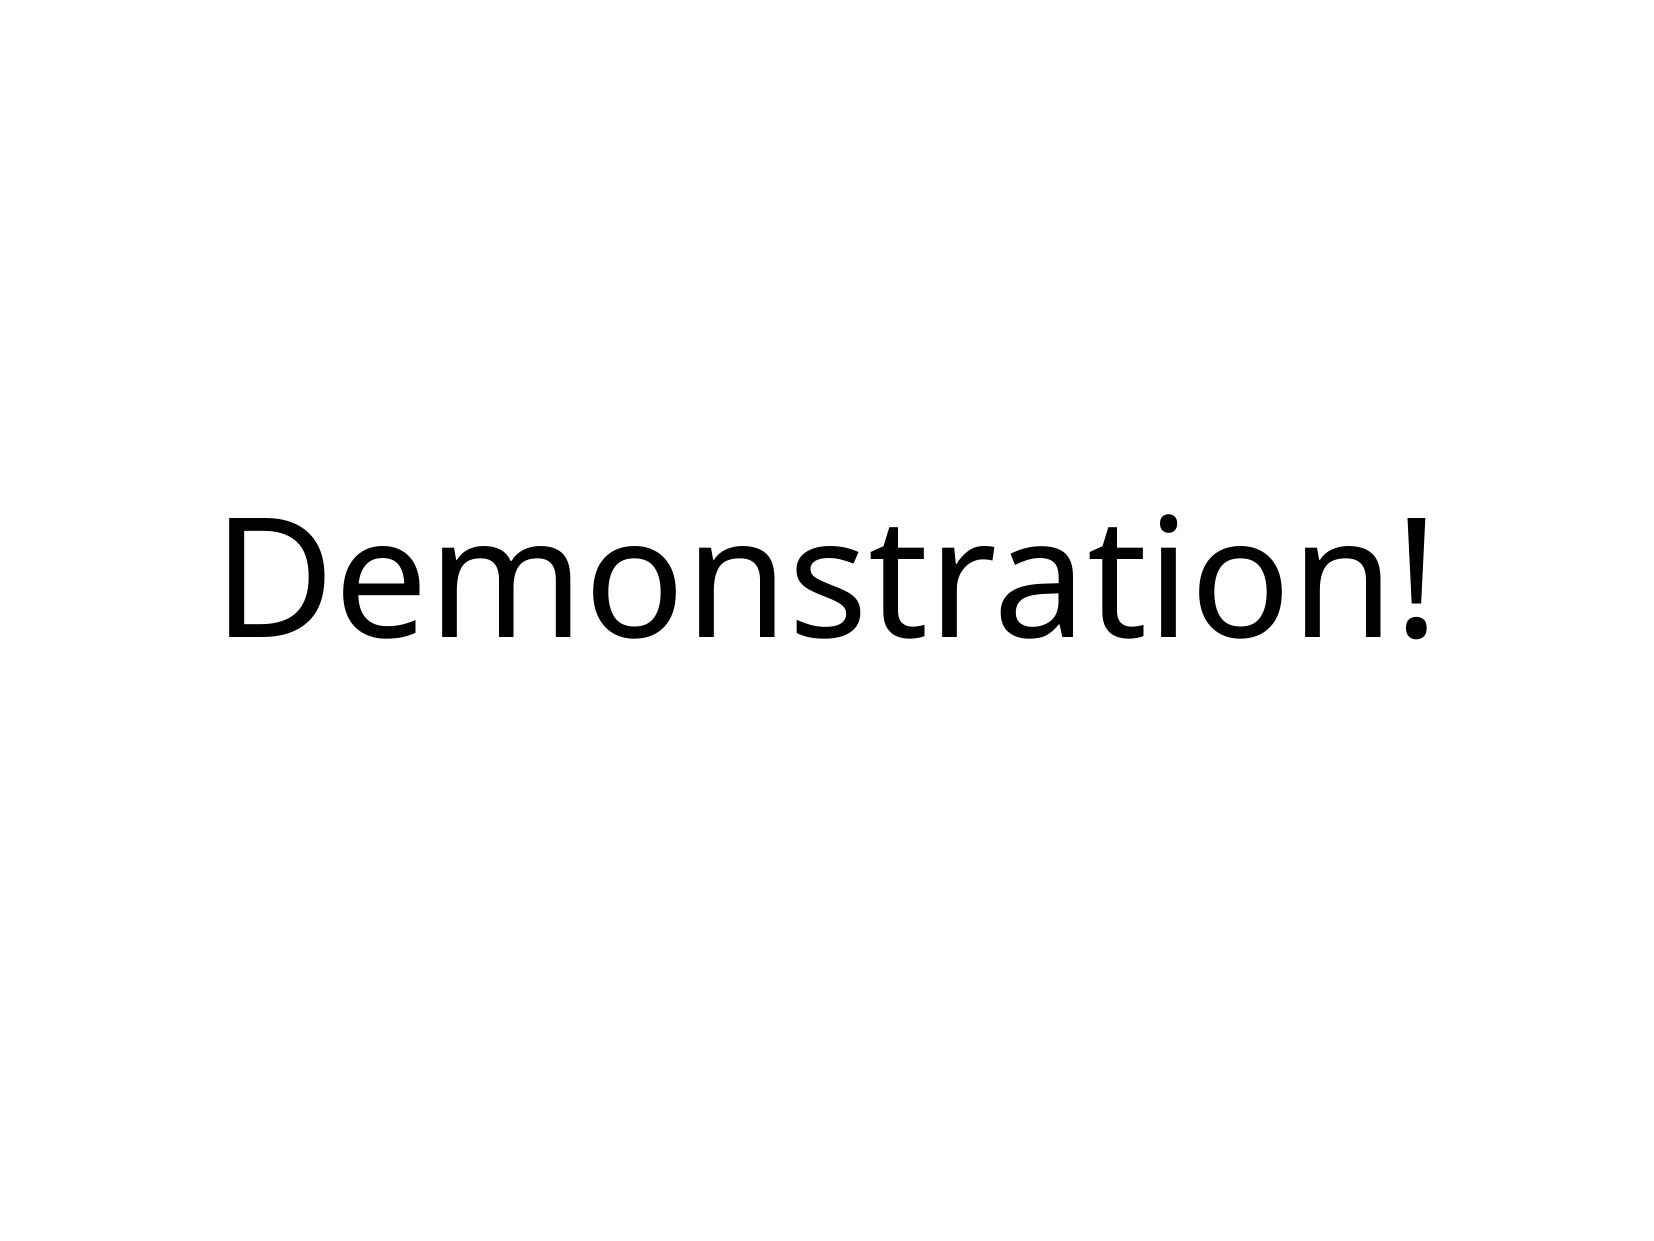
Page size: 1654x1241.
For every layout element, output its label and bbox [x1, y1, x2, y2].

list [82, 290, 1571, 1010]
